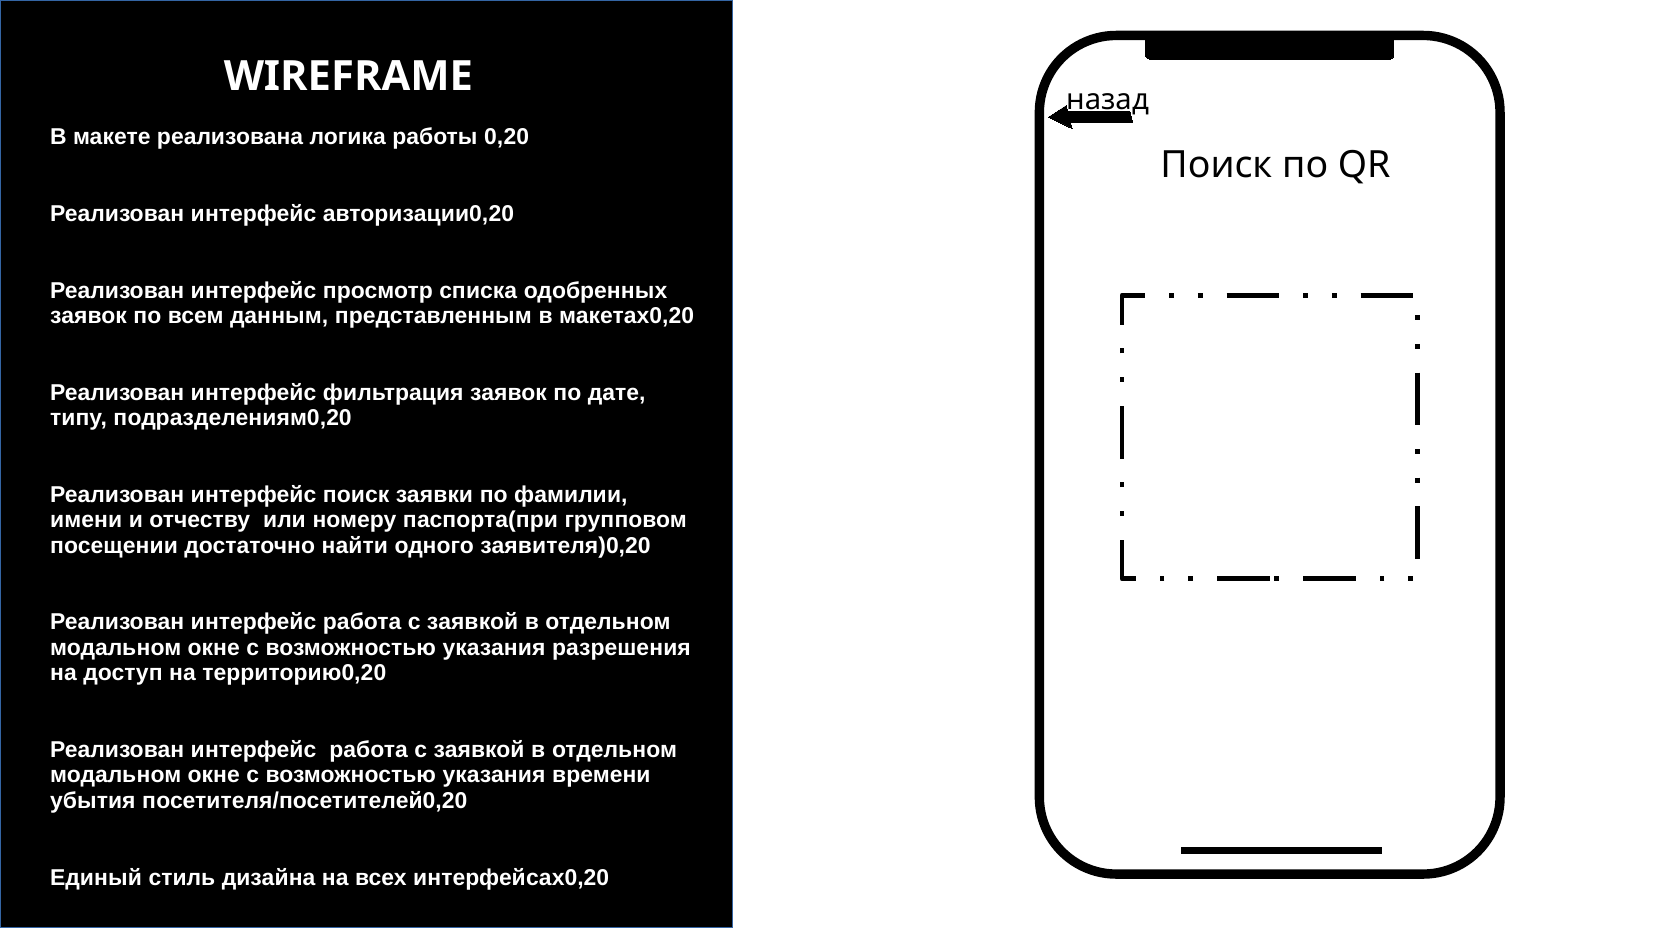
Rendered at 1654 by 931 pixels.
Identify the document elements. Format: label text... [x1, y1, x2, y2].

text_box WIREFRAME [94, 38, 603, 100]
text_box Поиск по QR [1098, 129, 1453, 191]
text_box назад [1051, 70, 1150, 118]
text_box В макете реализована логика работы 0,20 Реализован интерфейс авторизации0,20 Реализован интерфейс просмотр списка одобренных заявок по всем данным, представленным в макетах0,20 Реализован интерфейс фильтрация заявок по дате, типу, подразделениям0,20 Реализован интерфейс поиск заявки по фамилии, имени и отчеству или номеру паспорта(при групповом посещении достаточно найти одного заявителя)0,20 Реализован интерфейс работа с заявкой в отдельном модальном окне с возможностью указания разрешения на доступ на территорию0,20 Реализован интерфейс работа с заявкой в отдельном модальном окне с возможностью указания времени убытия посетителя/посетителей0,20 Единый стиль дизайна на всех интерфейсах0,20 Оптимальное использование элементов управления0,20 [35, 116, 721, 898]
text_box [1048, 115, 1133, 129]
text_box [1145, 41, 1394, 60]
text_box [0, 0, 733, 928]
